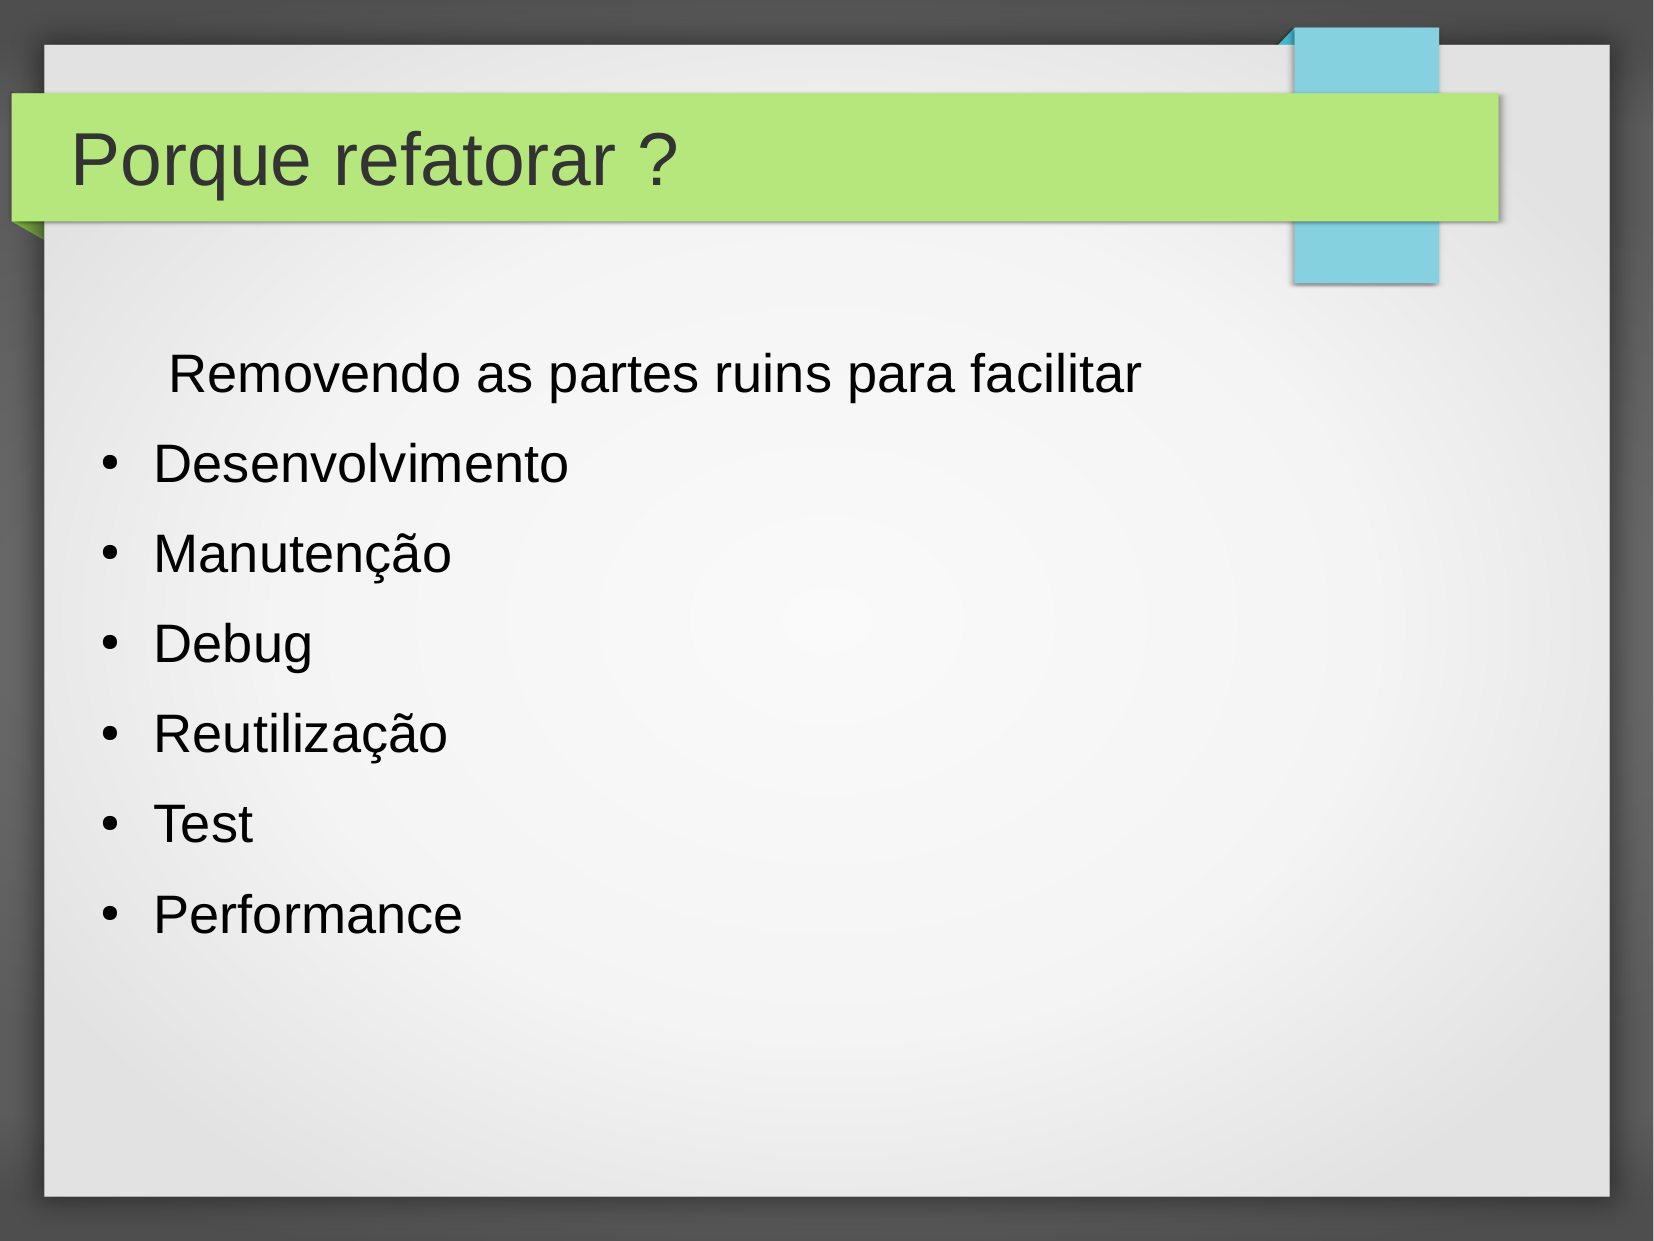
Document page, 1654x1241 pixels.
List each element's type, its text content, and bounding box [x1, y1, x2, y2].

picture [0, 0, 1654, 1241]
title Porque refatorar ? [70, 106, 1229, 213]
list Removendo as partes ruins para facilitar Desenvolvimento Manutenção Debug Reutilização Test Performance [82, 343, 1538, 1063]
